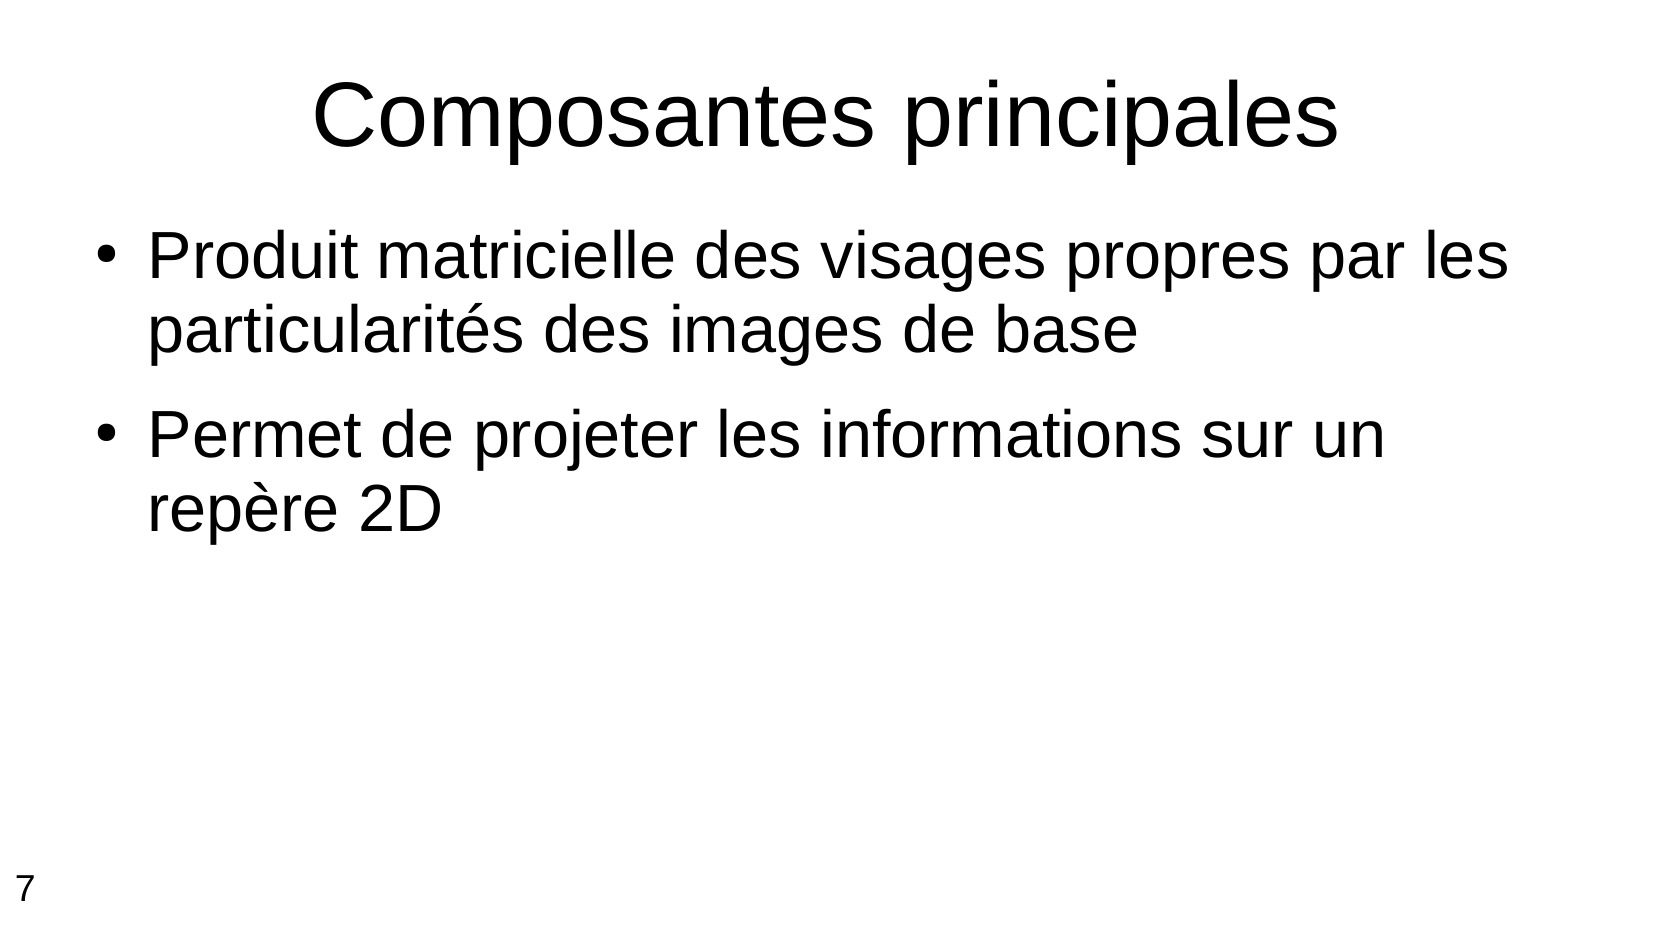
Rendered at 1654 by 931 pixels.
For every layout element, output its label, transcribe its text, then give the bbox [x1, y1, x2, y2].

text_box <numéro> [0, 860, 629, 917]
list Produit matricielle des visages propres par les particularités des images de base Permet de projeter les informations sur un repère 2D [76, 217, 1565, 758]
title Composantes principales [82, 37, 1571, 193]
